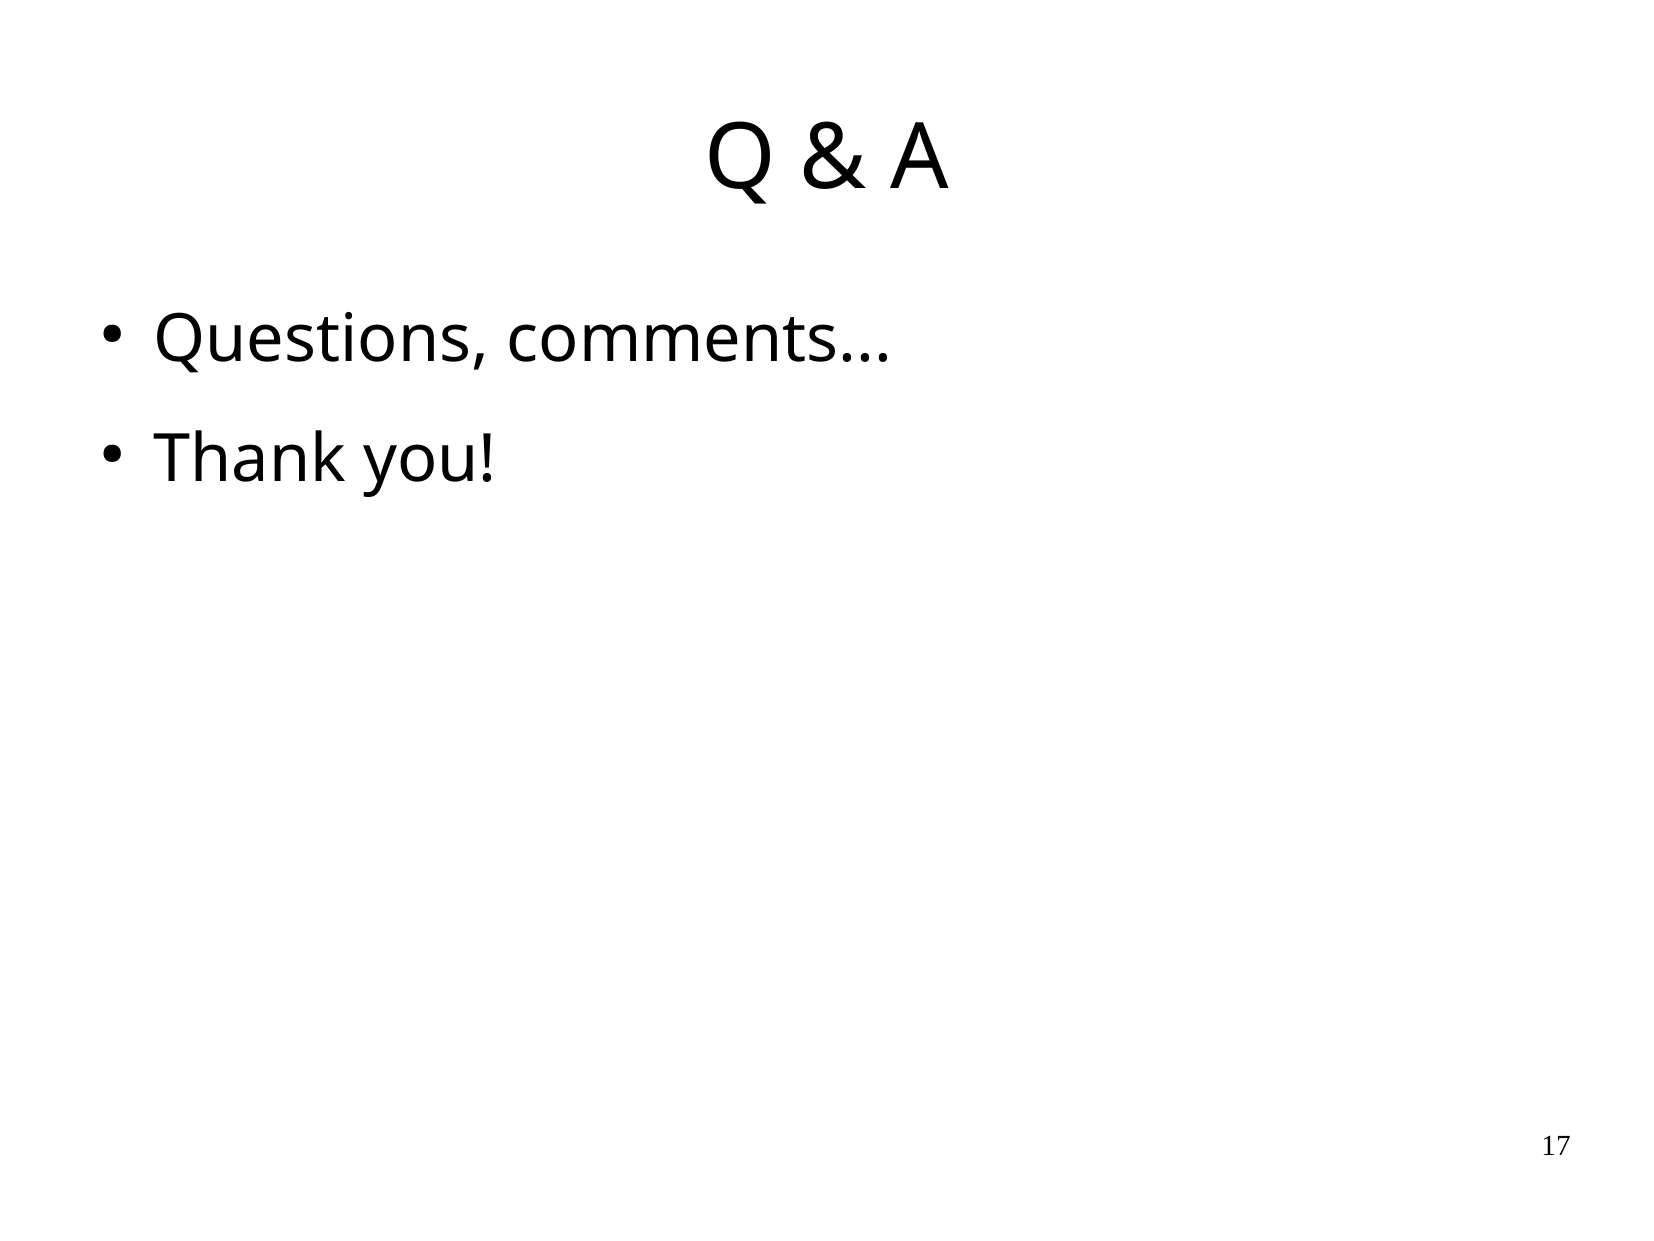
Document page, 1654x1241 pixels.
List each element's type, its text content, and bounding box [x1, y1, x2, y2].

title Q & A [82, 49, 1571, 257]
list Questions, comments... Thank you! [82, 290, 1571, 1010]
